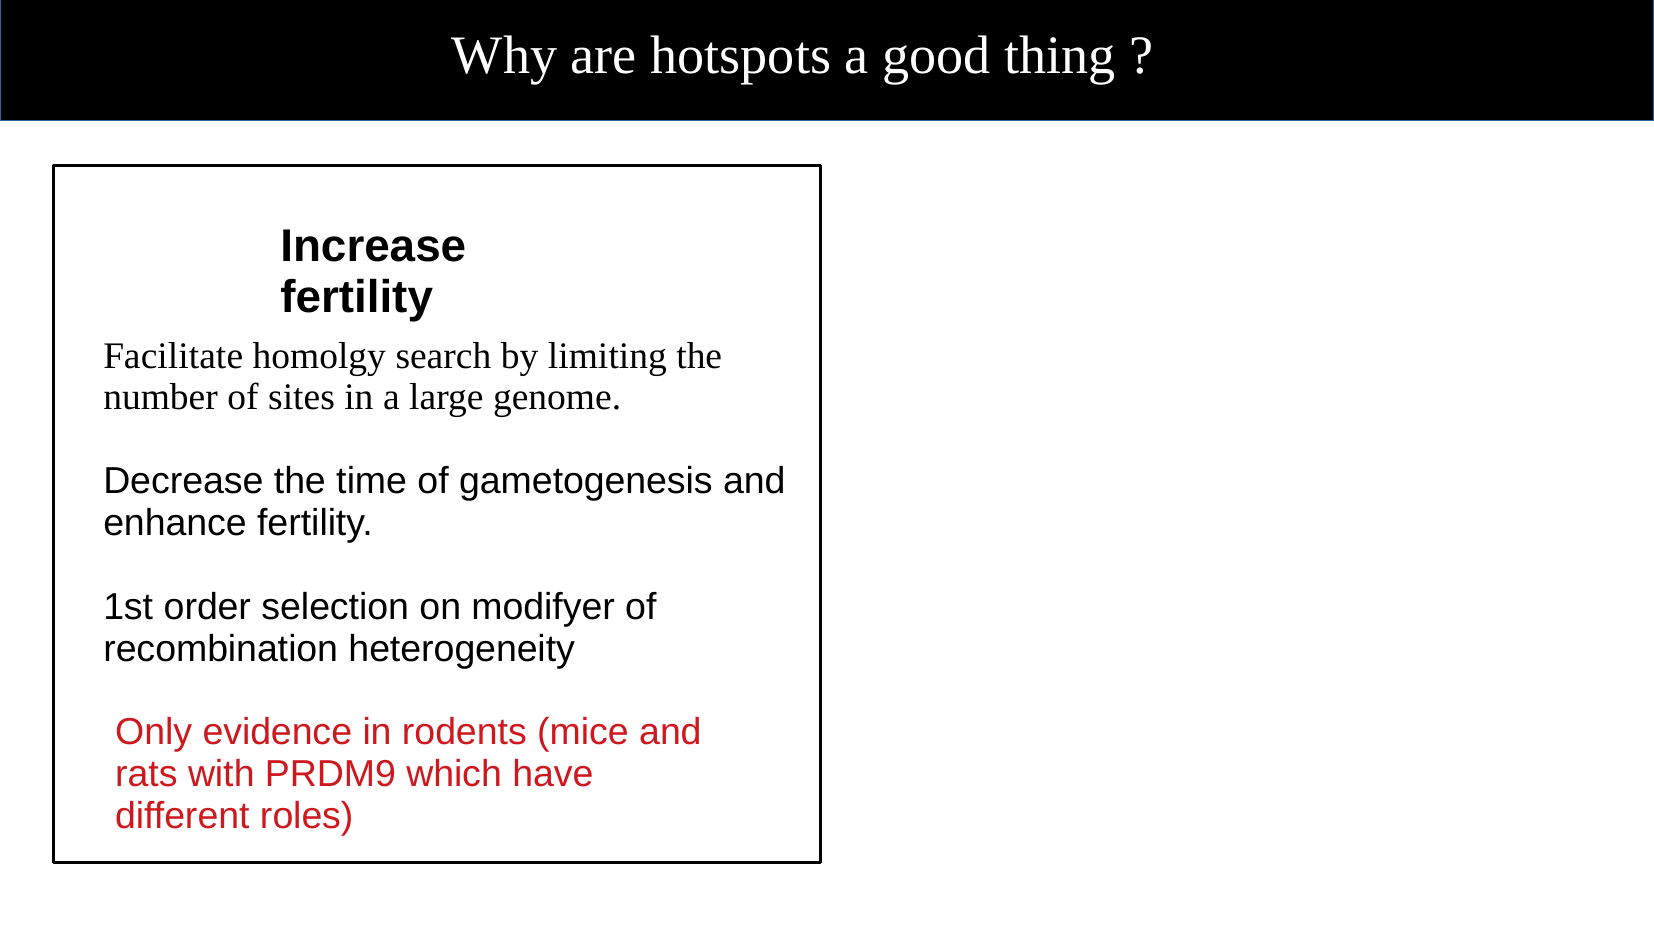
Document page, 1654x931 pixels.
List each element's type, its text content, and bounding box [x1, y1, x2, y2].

text_box Only evidence in rodents (mice and rats with PRDM9 which have different roles) [100, 702, 739, 843]
text_box [0, 0, 1654, 121]
text_box Why are hotspots a good thing ? [437, 17, 1182, 153]
text_box Increase fertility [265, 212, 621, 279]
text_box Facilitate homolgy search by limiting the number of sites in a large genome. Decrease the time of gametogenesis and enhance fertility. 1st order selection on modifyer of recombination heterogeneity [88, 327, 815, 758]
